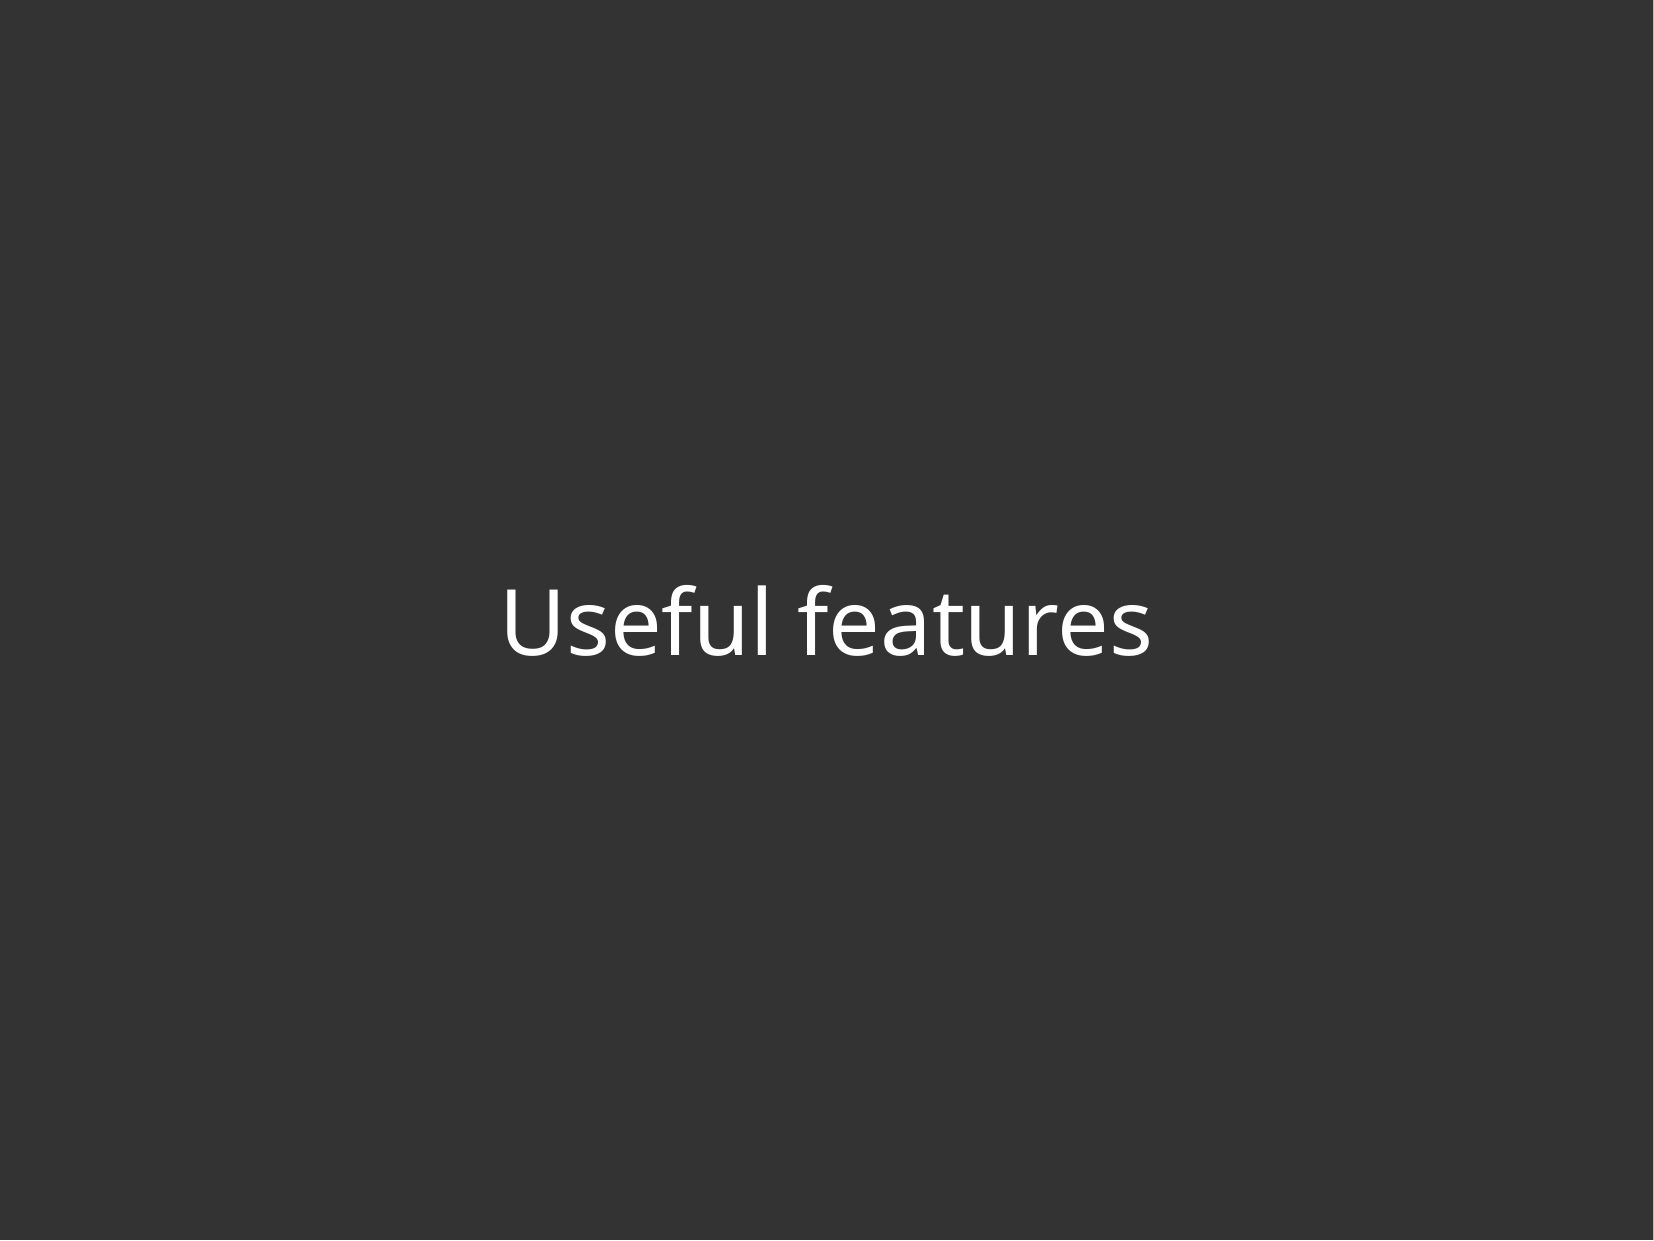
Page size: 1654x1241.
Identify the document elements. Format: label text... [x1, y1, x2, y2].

subtitle Useful features [82, 260, 1571, 980]
